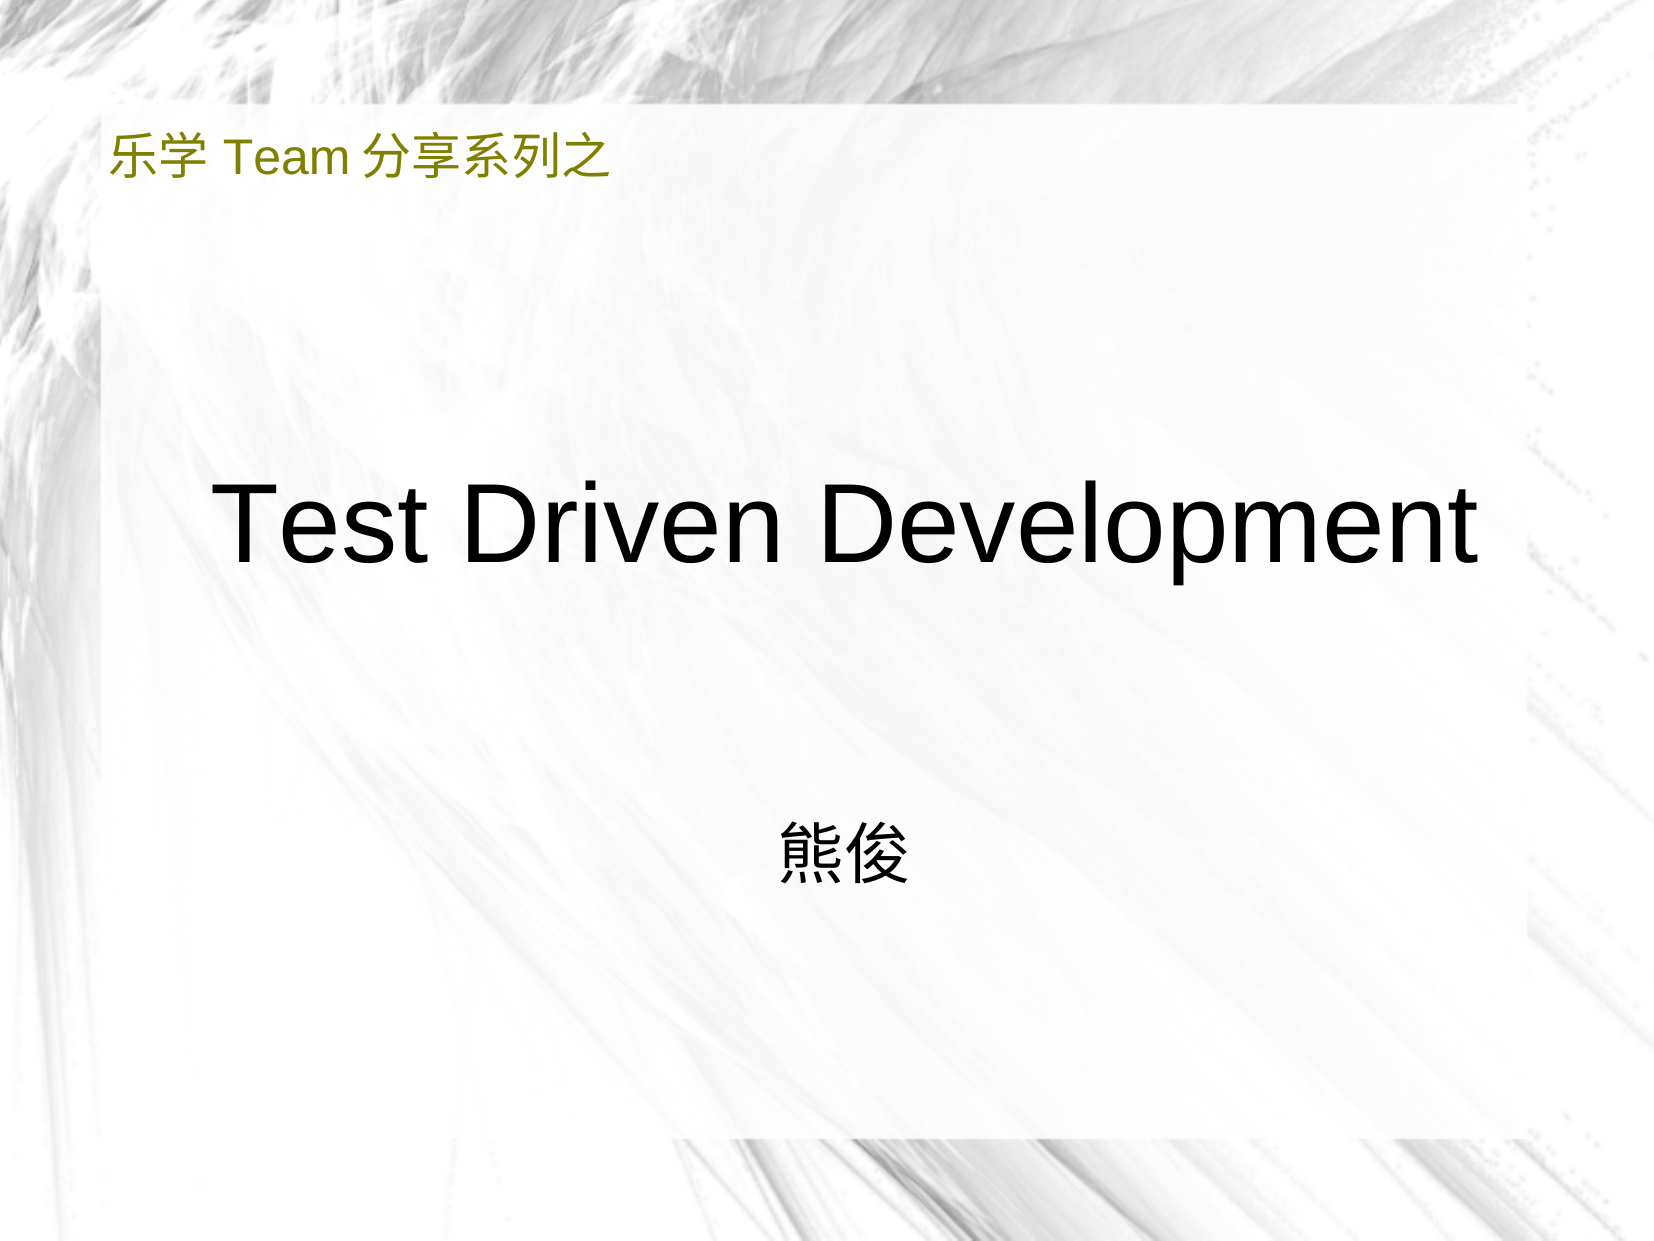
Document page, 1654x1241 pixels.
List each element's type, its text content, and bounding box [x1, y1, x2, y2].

subtitle Test Driven Development 熊俊 [118, 319, 1571, 1039]
title 乐学Team分享系列之 [82, 49, 1571, 257]
picture [0, 0, 1654, 1241]
